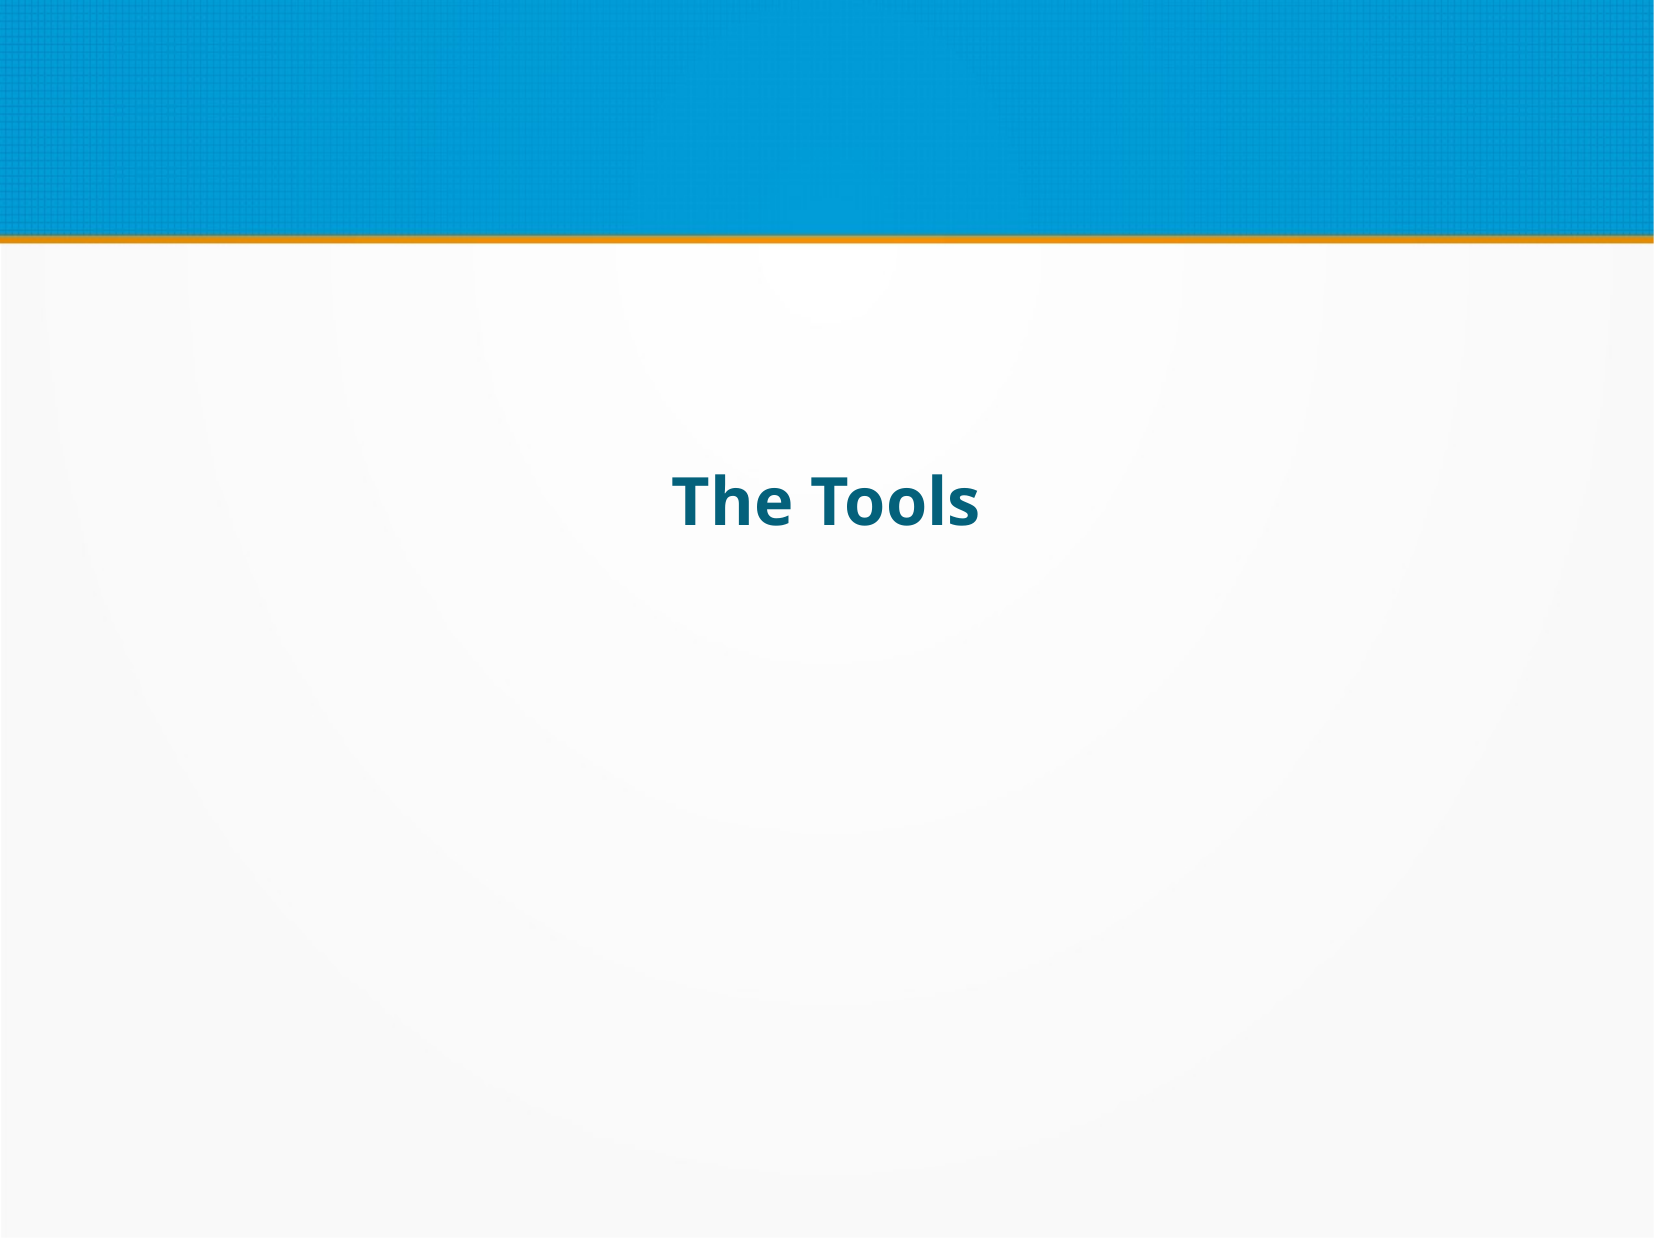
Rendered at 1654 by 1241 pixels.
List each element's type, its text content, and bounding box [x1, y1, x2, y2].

subtitle The Tools [82, 19, 1571, 980]
picture [0, 233, 1654, 1241]
